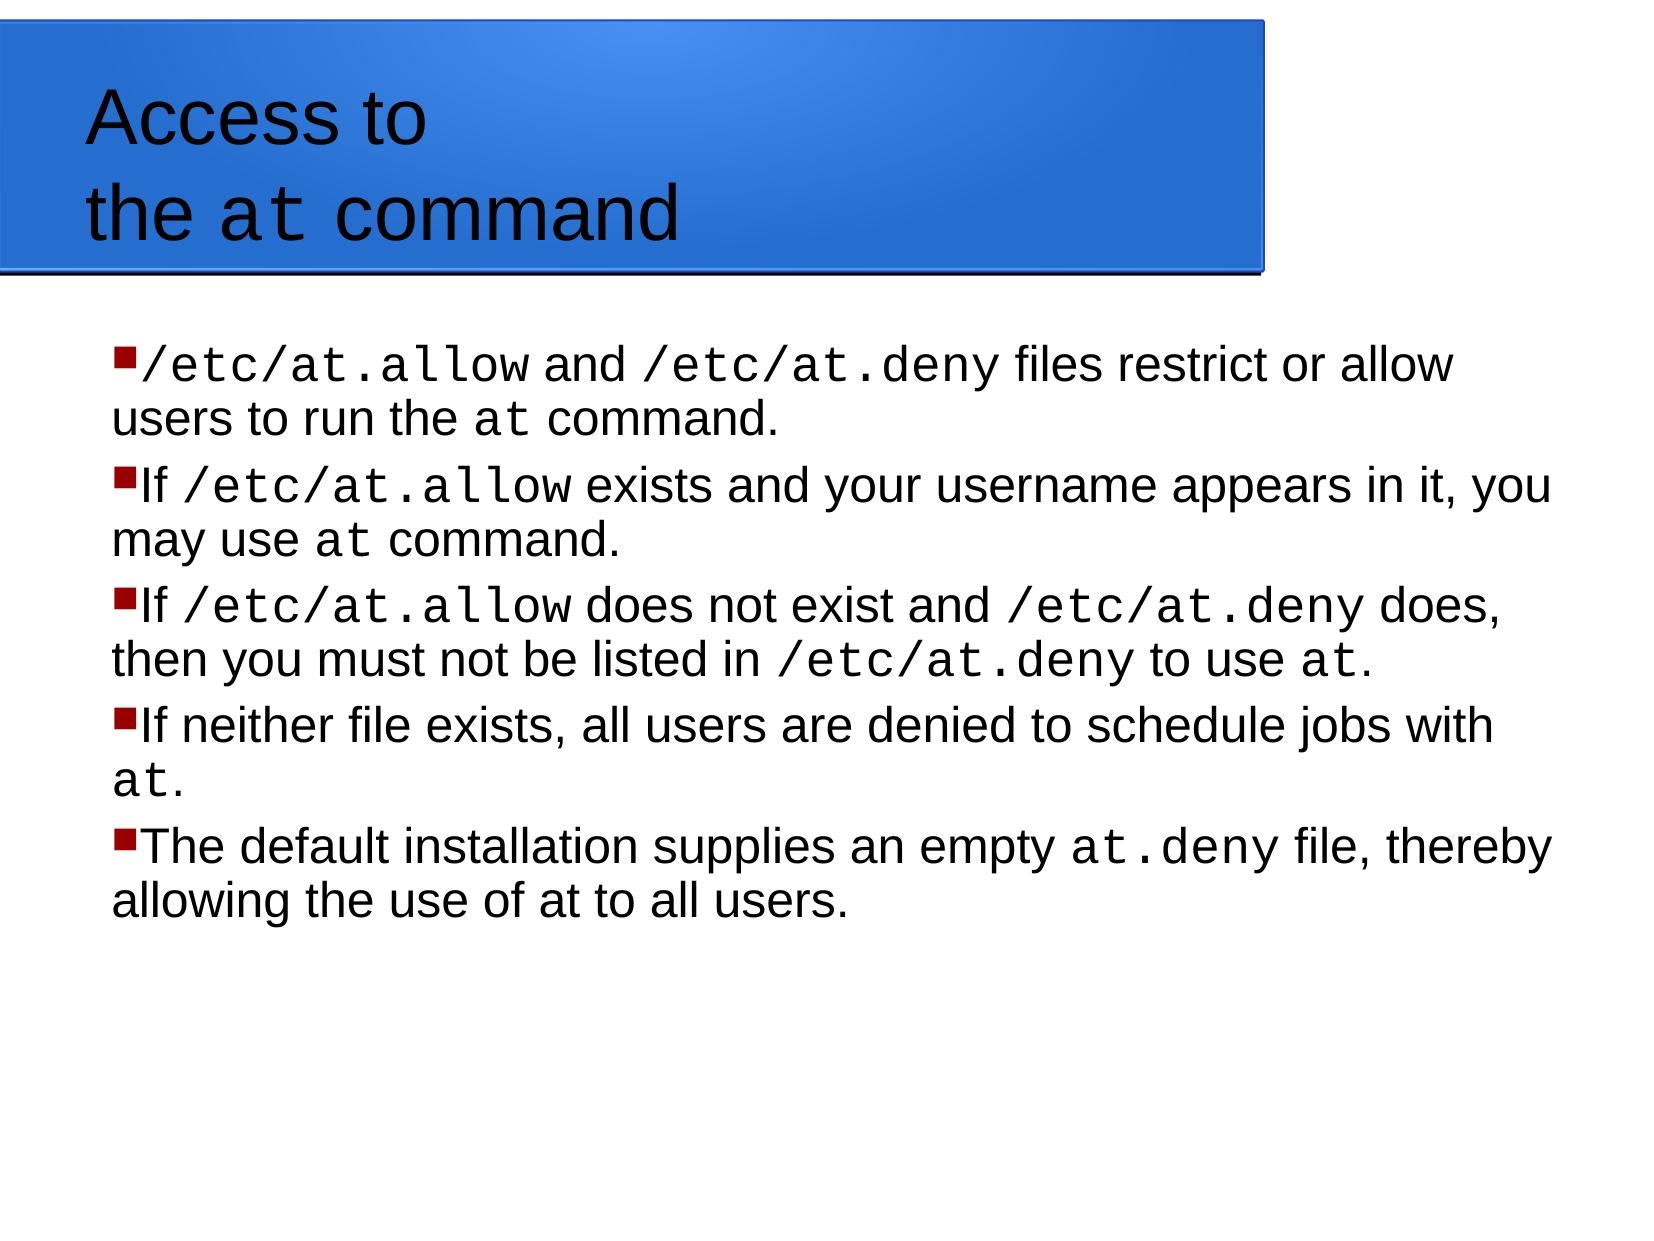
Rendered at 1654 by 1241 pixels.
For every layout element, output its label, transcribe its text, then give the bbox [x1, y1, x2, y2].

list /etc/at.allow and /etc/at.deny files restrict or allow users to run the at command. If /etc/at.allow exists and your username appears in it, you may use at command. If /etc/at.allow does not exist and /etc/at.deny does, then you must not be listed in /etc/at.deny to use at. If neither file exists, all users are denied to schedule jobs with at. The default installation supplies an empty at.deny file, thereby allowing the use of at to all users. [96, 330, 1571, 1061]
title Access to the at command [70, 56, 1546, 264]
